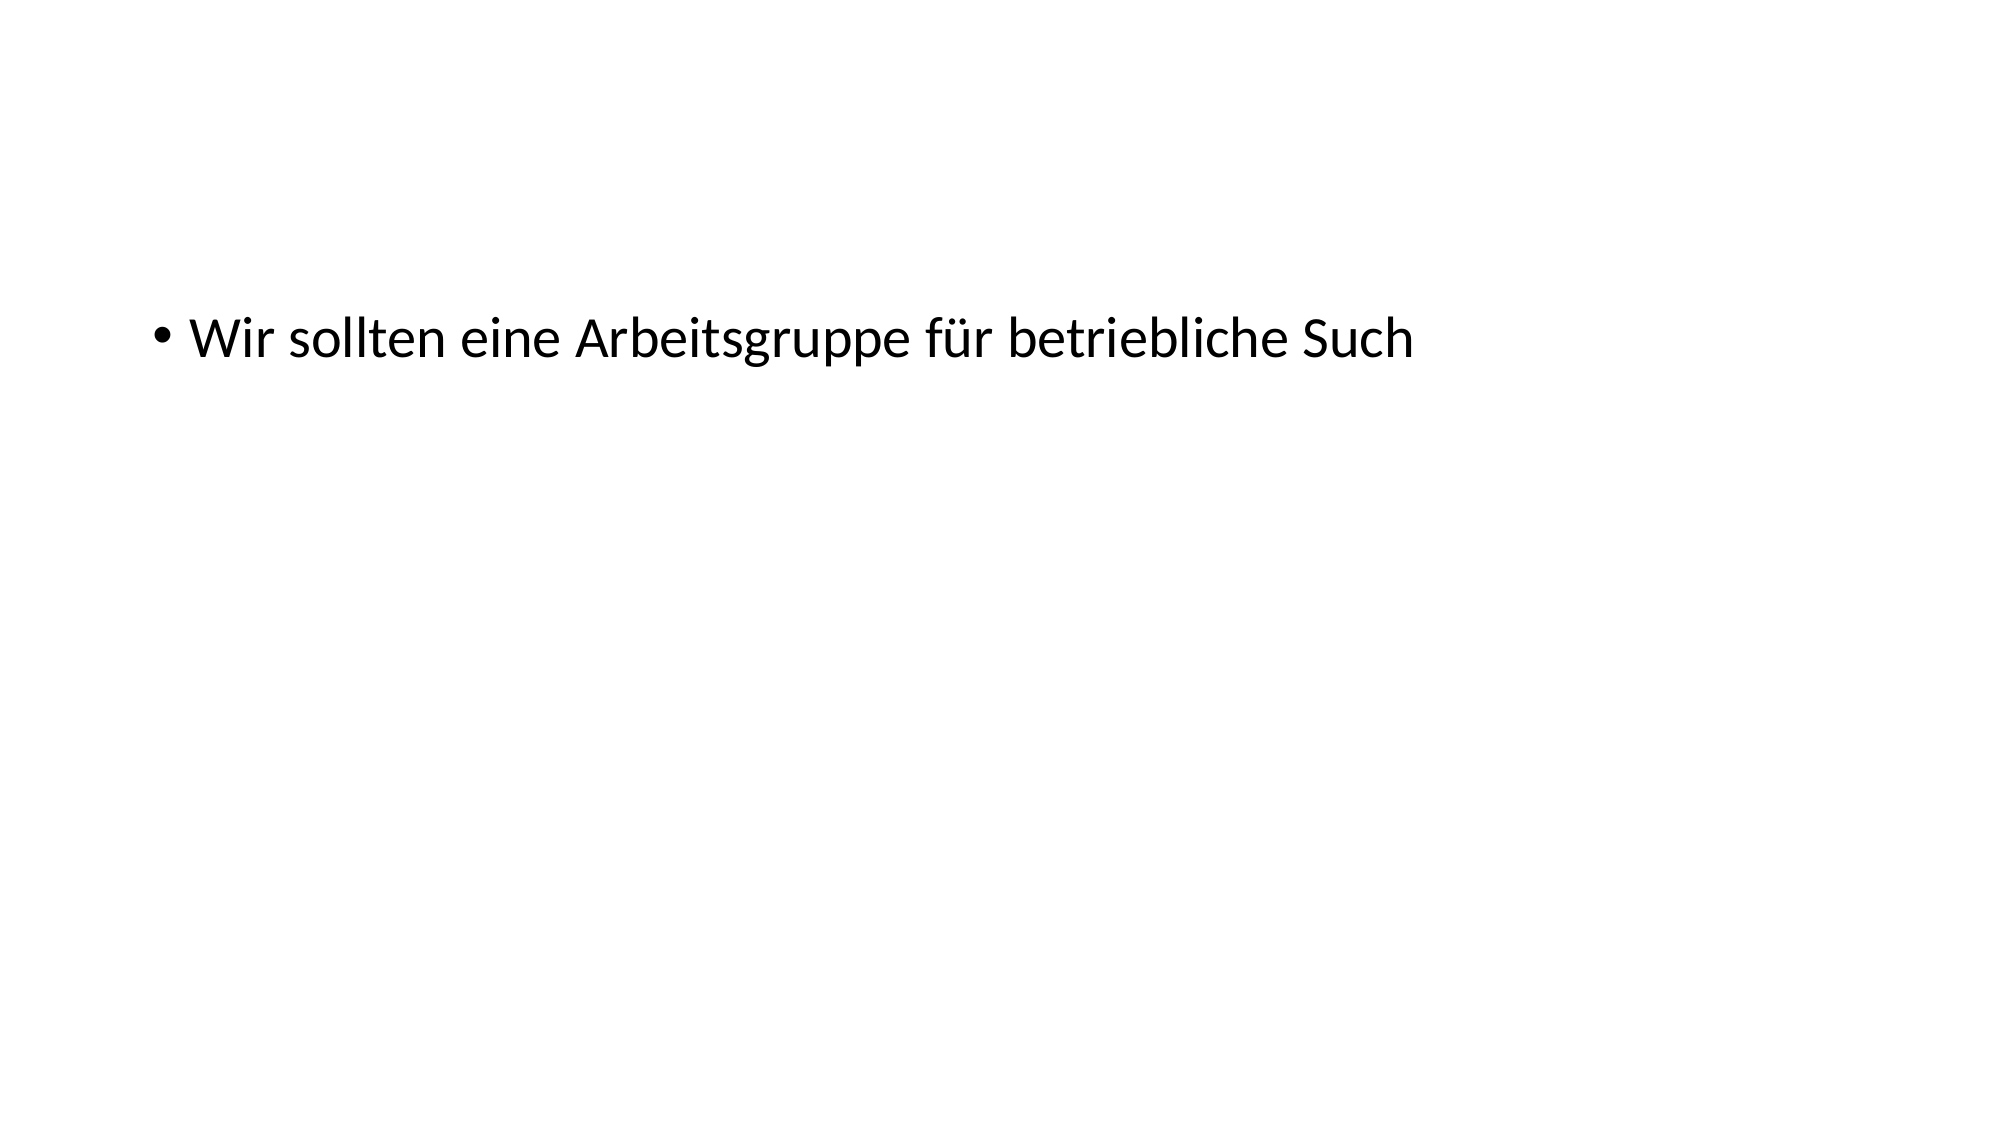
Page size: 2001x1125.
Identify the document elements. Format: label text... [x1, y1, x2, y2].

list Wir sollten eine Arbeitsgruppe für betriebliche Such [137, 299, 1863, 1014]
